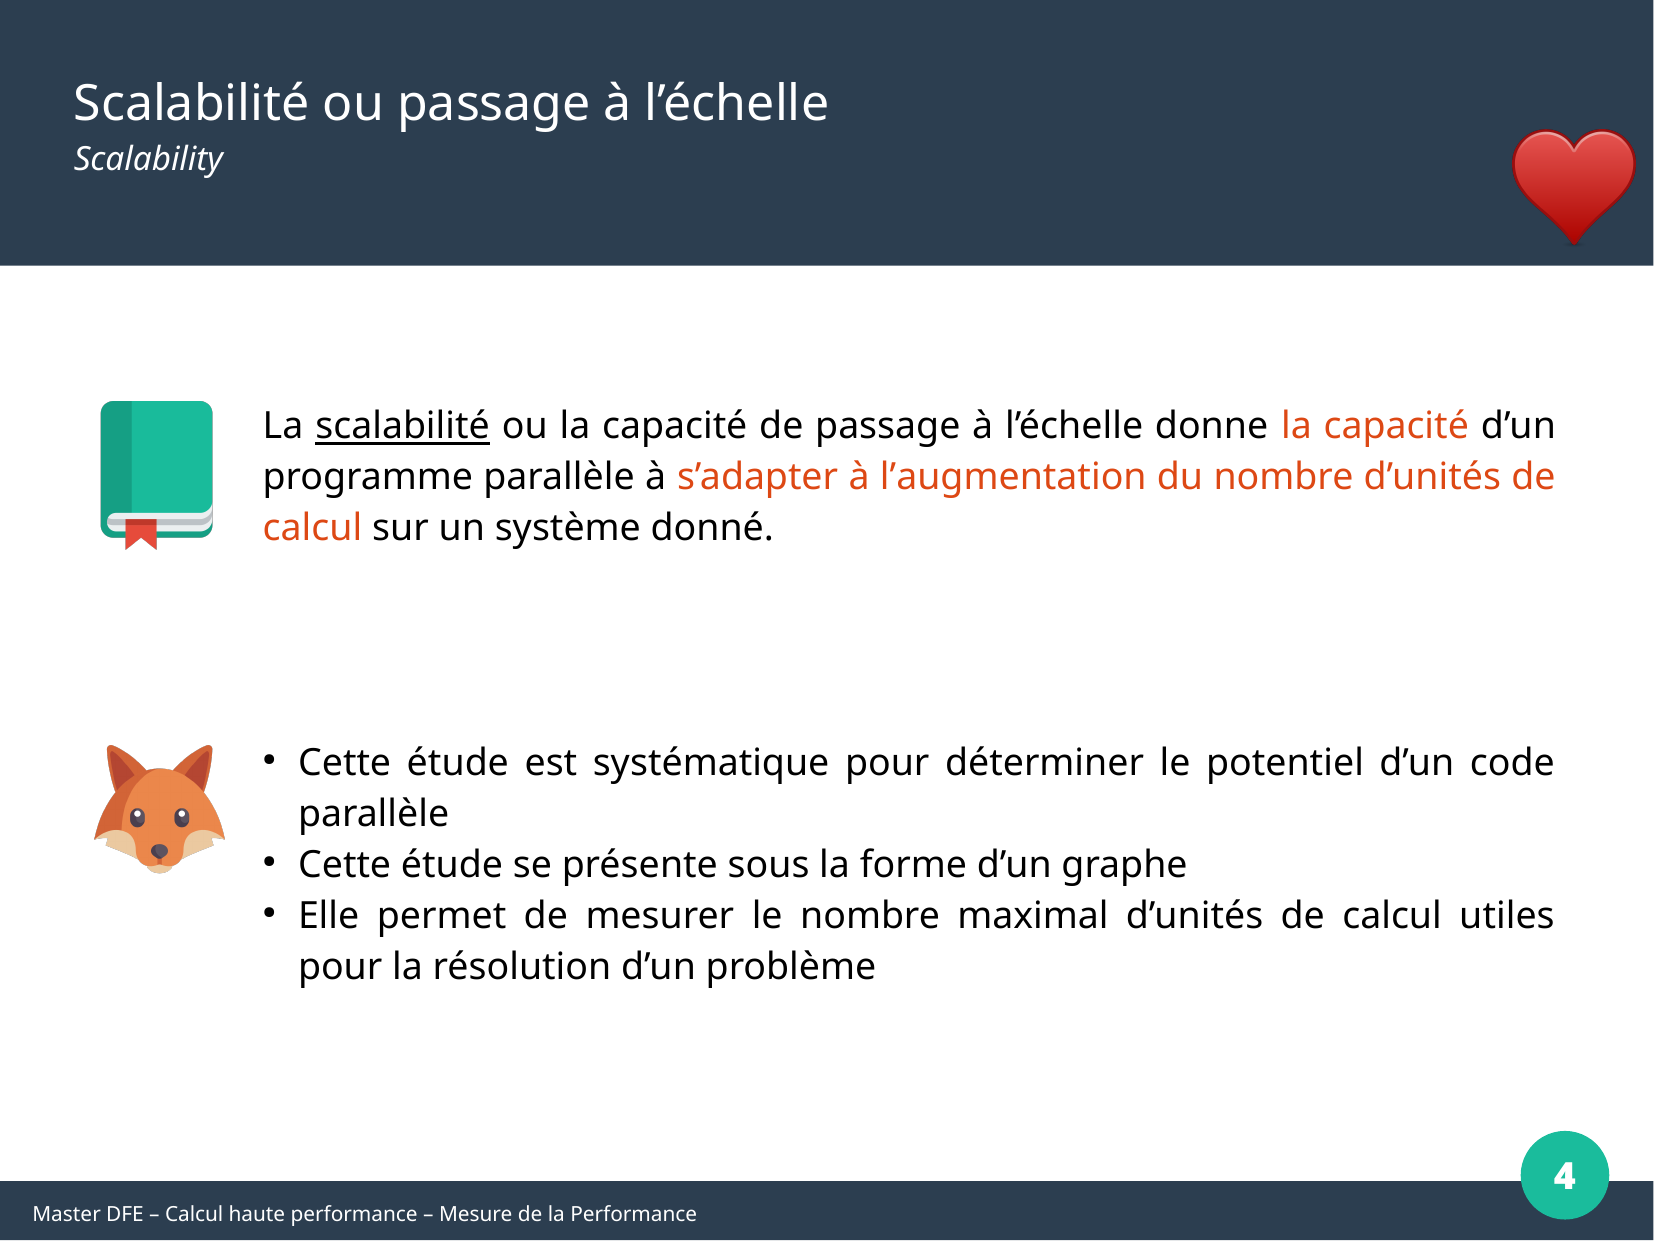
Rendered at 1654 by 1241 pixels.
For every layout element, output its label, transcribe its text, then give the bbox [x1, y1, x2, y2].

text_box Cette étude est systématique pour déterminer le potentiel d’un code parallèle Cette étude se présente sous la forme d’un graphe Elle permet de mesurer le nombre maximal d’unités de calcul utiles pour la résolution d’un problème [248, 728, 1571, 997]
text_box La scalabilité ou la capacité de passage à l’échelle donne la capacité d’un programme parallèle à s’adapter à l’augmentation du nombre d’unités de calcul sur un système donné. [248, 391, 1571, 559]
text_box Master DFE – Calcul haute performance – Mesure de la Performance [17, 1191, 1436, 1235]
picture [1512, 129, 1636, 248]
picture [82, 401, 231, 550]
picture [94, 744, 225, 875]
text_box Scalabilité ou passage à l’échelle Scalability [59, 59, 1477, 187]
